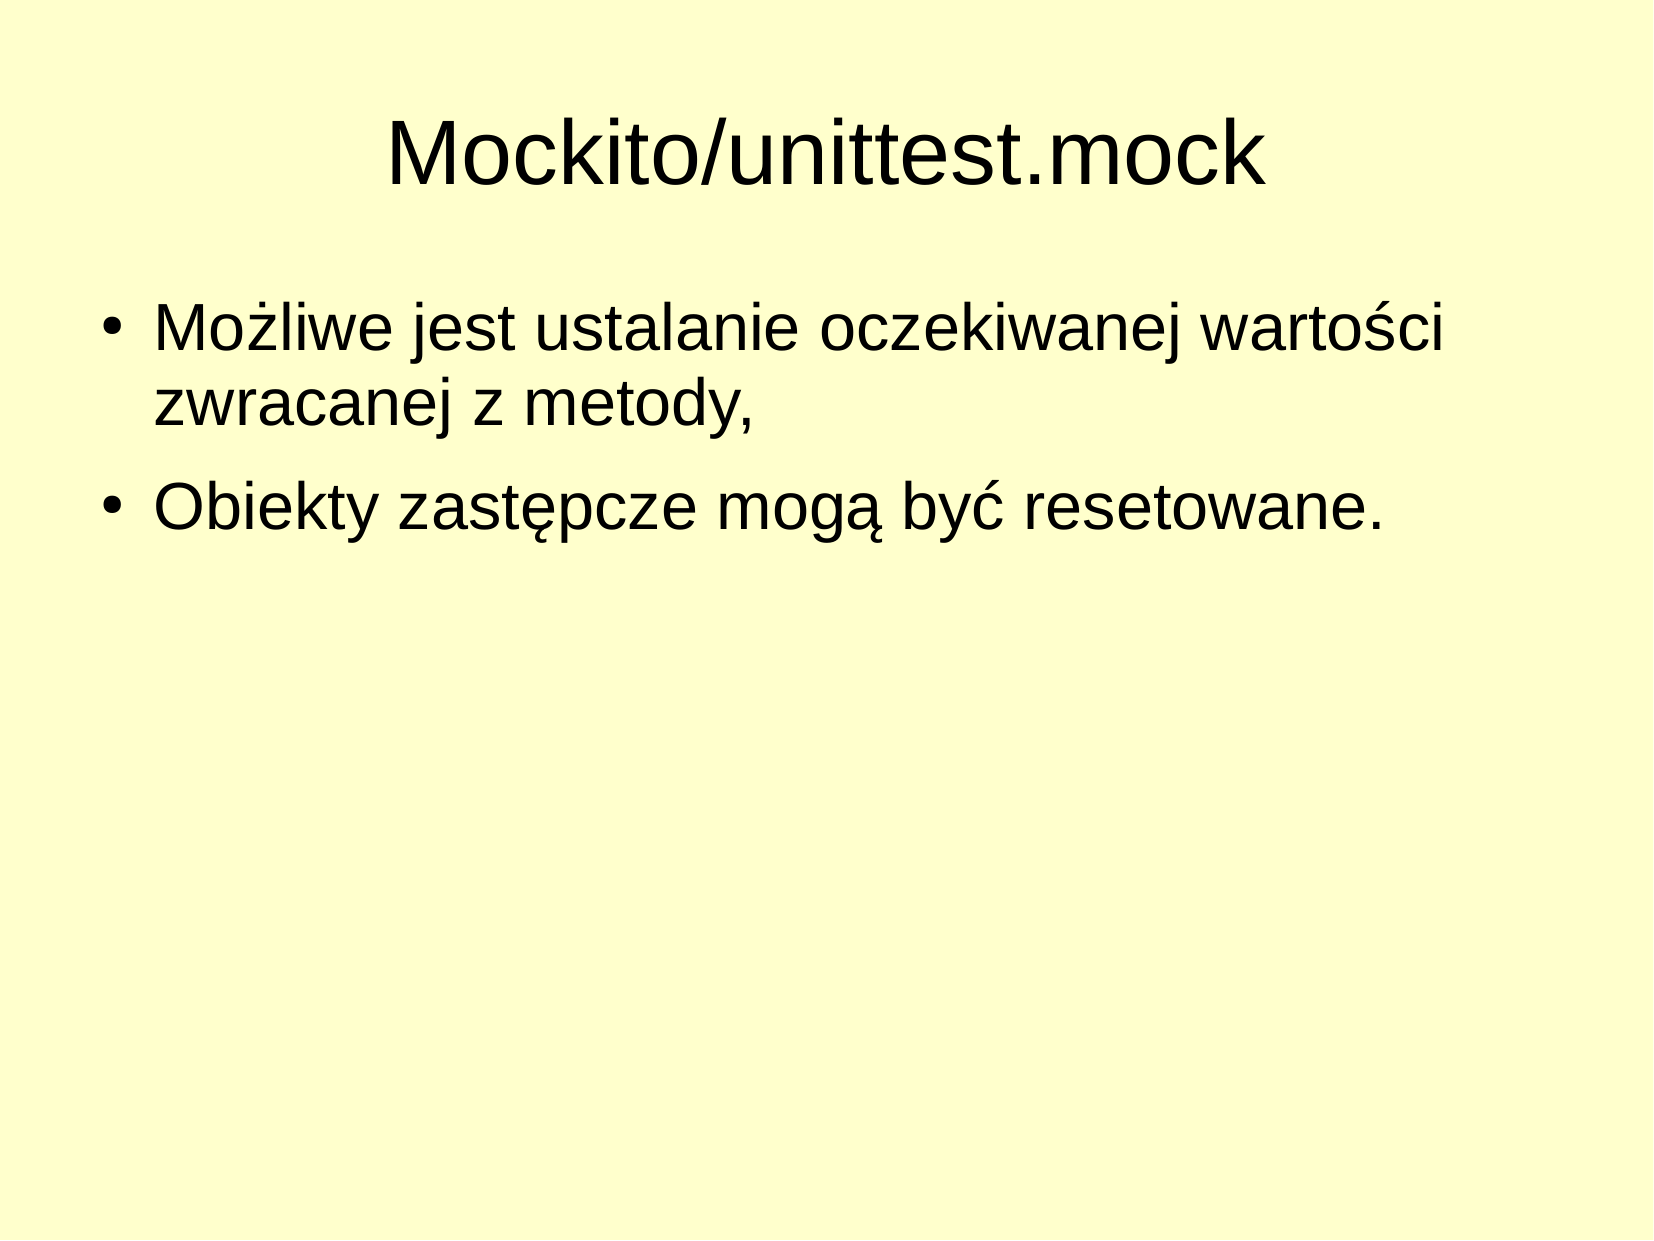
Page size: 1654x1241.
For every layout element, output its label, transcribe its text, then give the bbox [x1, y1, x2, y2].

list Możliwe jest ustalanie oczekiwanej wartości zwracanej z metody, Obiekty zastępcze mogą być resetowane. [82, 290, 1571, 1109]
title Mockito/unittest.mock [82, 49, 1571, 257]
